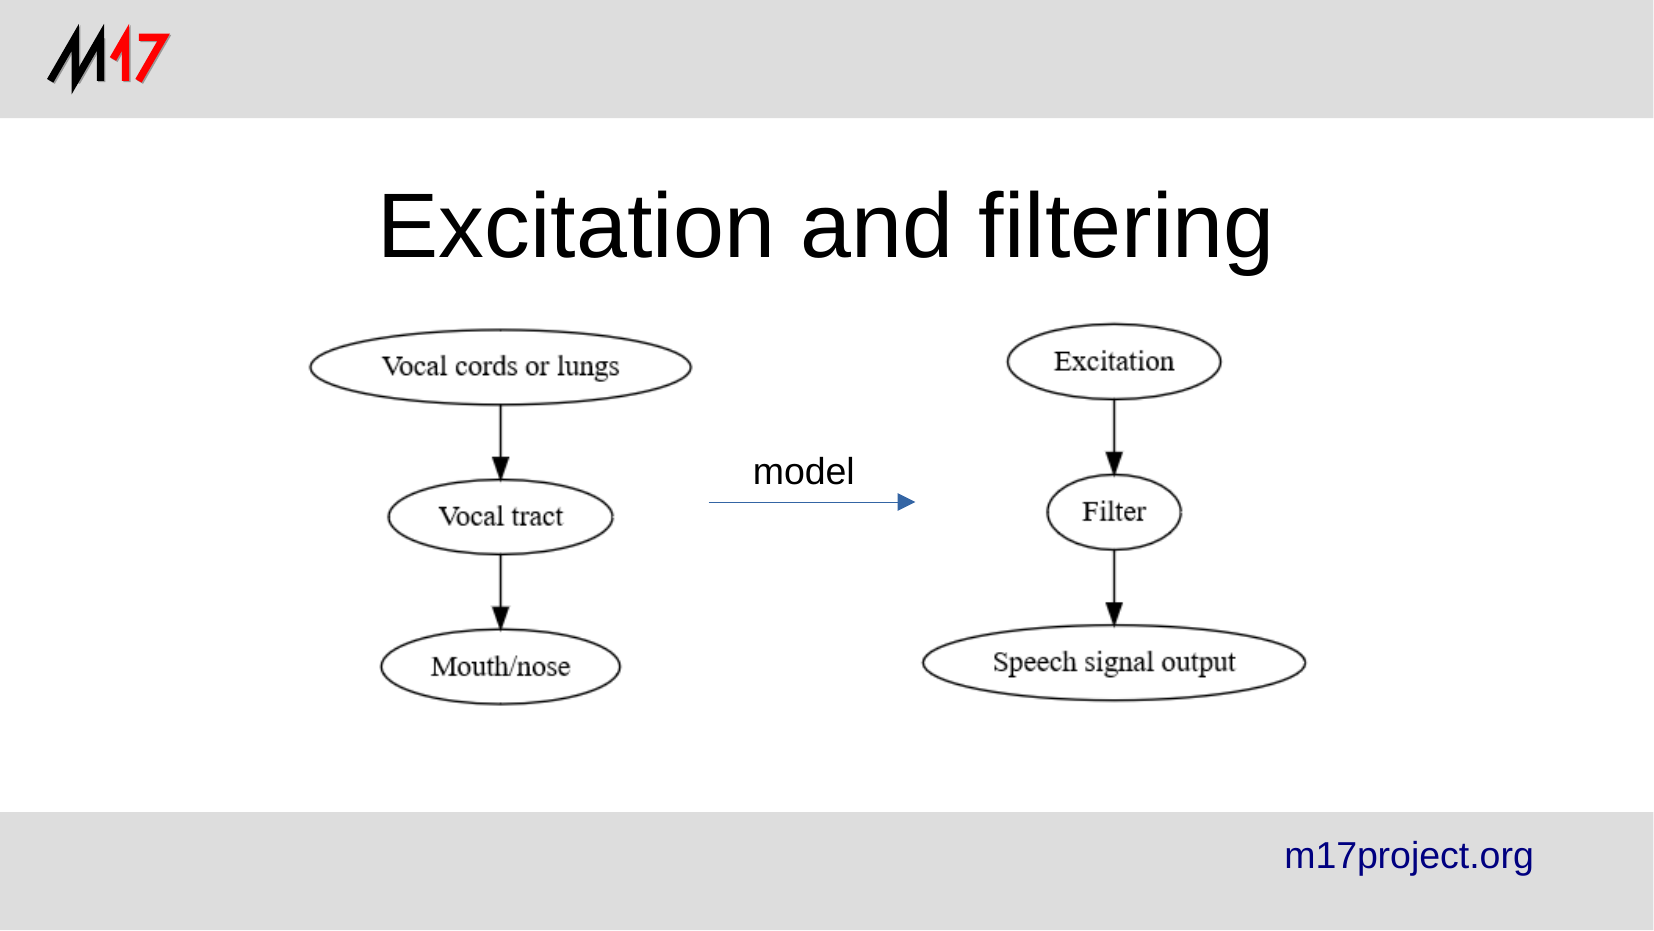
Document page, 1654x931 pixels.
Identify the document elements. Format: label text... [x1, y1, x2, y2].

text_box m17project.org [1269, 826, 1654, 897]
title Excitation and filtering [82, 147, 1571, 303]
text_box [0, 812, 1654, 931]
text_box model [738, 442, 916, 500]
picture [915, 316, 1314, 710]
picture [39, 16, 178, 102]
picture [295, 324, 710, 709]
text_box [0, 0, 1654, 119]
subtitle [82, 316, 1571, 812]
